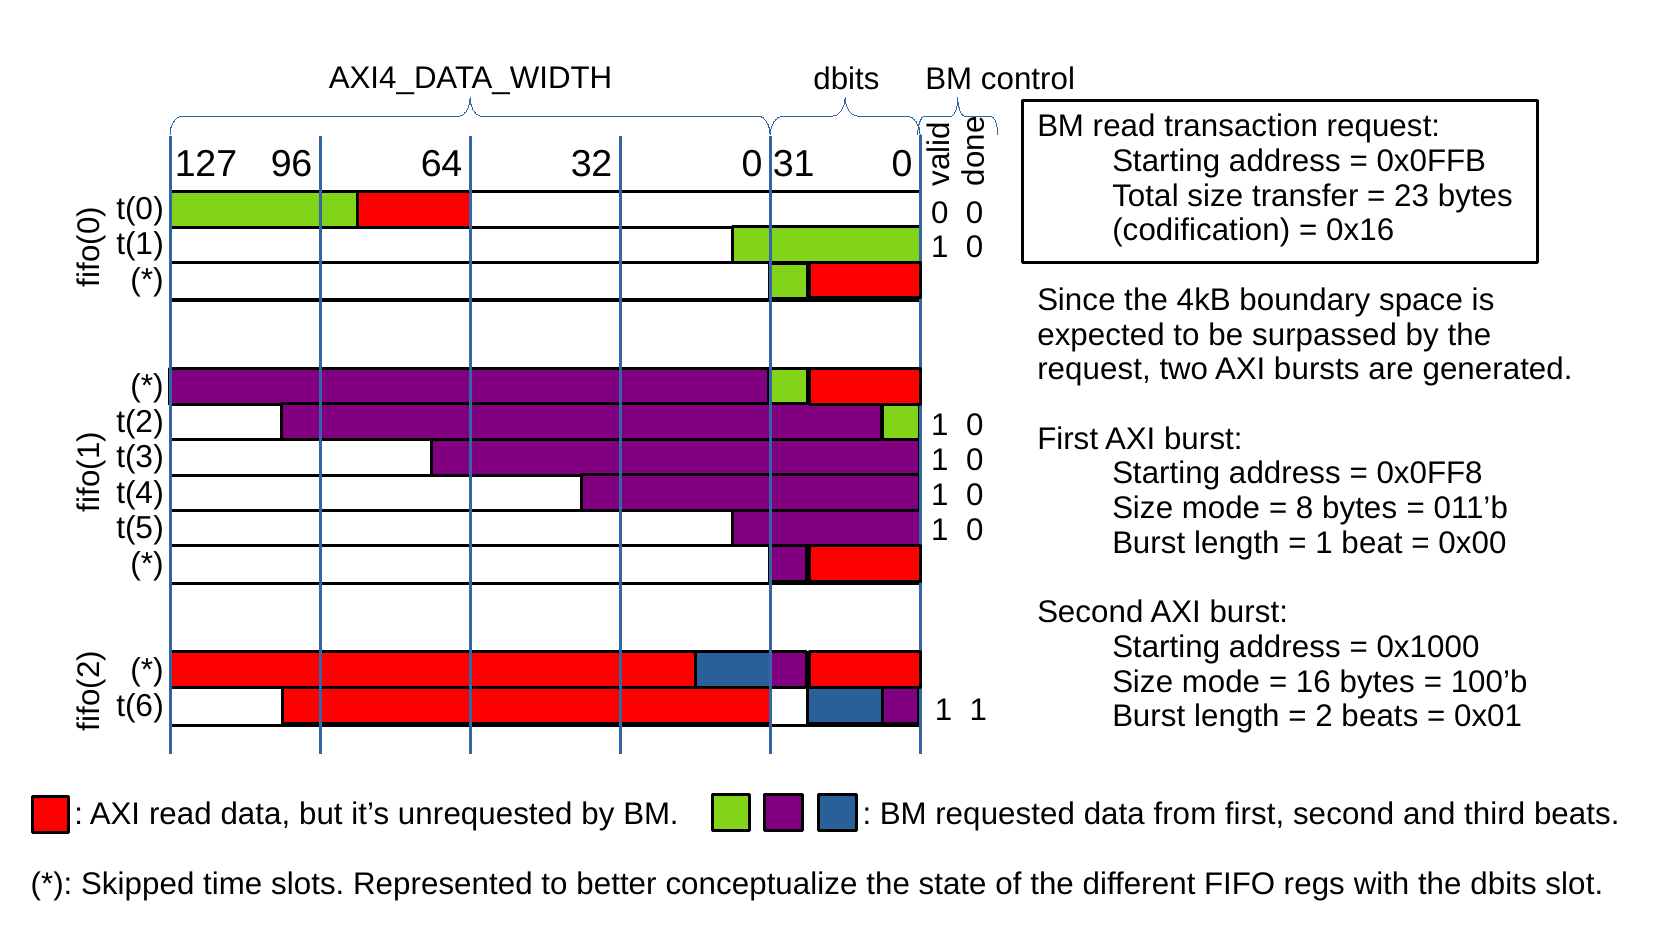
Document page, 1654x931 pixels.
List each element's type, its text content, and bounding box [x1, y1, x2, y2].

text_box [764, 794, 803, 831]
text_box [179, 191, 319, 301]
text_box [172, 368, 319, 584]
text_box BM read transaction request: Starting address = 0x0FFB Total size transfer = 23 bytes (codification) = 0x16 Since the 4kB boundary space is expected to be surpassed by the request, two AXI bursts are generated. First AXI burst: Starting address = 0x0FF8 Size mode = 8 bytes = 011’b Burst length = 1 beat = 0x00 Second AXI burst: Starting address = 0x1000 Size mode = 16 bytes = 100’b Burst length = 2 beats = 0x01 [1022, 100, 1589, 741]
text_box dbits [798, 53, 895, 104]
text_box [472, 651, 619, 726]
text_box [322, 368, 469, 584]
text_box 127 96 64 32 0 31 0 [160, 134, 913, 192]
text_box [712, 794, 750, 831]
text_box [472, 368, 619, 584]
text_box [322, 191, 469, 301]
text_box [772, 651, 921, 726]
text_box 0 0 1 0 [916, 187, 999, 272]
text_box [622, 651, 769, 726]
text_box [772, 192, 921, 301]
text_box AXI4_DATA_WIDTH [314, 53, 628, 103]
text_box [772, 368, 921, 584]
text_box t(0) t(1) (*) (*) t(2) t(3) t(4) t(5) (*) (*) t(6) [95, 183, 179, 755]
text_box valid done [913, 104, 998, 202]
text_box fifo(2) [63, 635, 114, 746]
text_box [818, 794, 857, 831]
text_box : AXI read data, but it’s unrequested by BM. : BM requested data from first, second and third beats. (*): Skipped time slots. Represented to better conceptualize the state of the different FIFO regs with the dbits slot. [15, 789, 1637, 909]
text_box t(0) t(1) (*) (*) t(2) t(3) t(4) t(5) (*) (*) t(6) [172, 183, 179, 368]
text_box BM control [910, 53, 1091, 104]
text_box [472, 192, 619, 301]
text_box fifo(1) [63, 416, 114, 527]
text_box [322, 651, 469, 726]
text_box 1 0 1 0 1 0 1 0 [916, 400, 999, 554]
text_box [622, 368, 769, 584]
text_box 1 1 [920, 685, 1003, 735]
text_box [172, 651, 319, 726]
text_box [622, 192, 769, 301]
text_box fifo(0) [63, 191, 114, 302]
text_box [32, 796, 69, 833]
